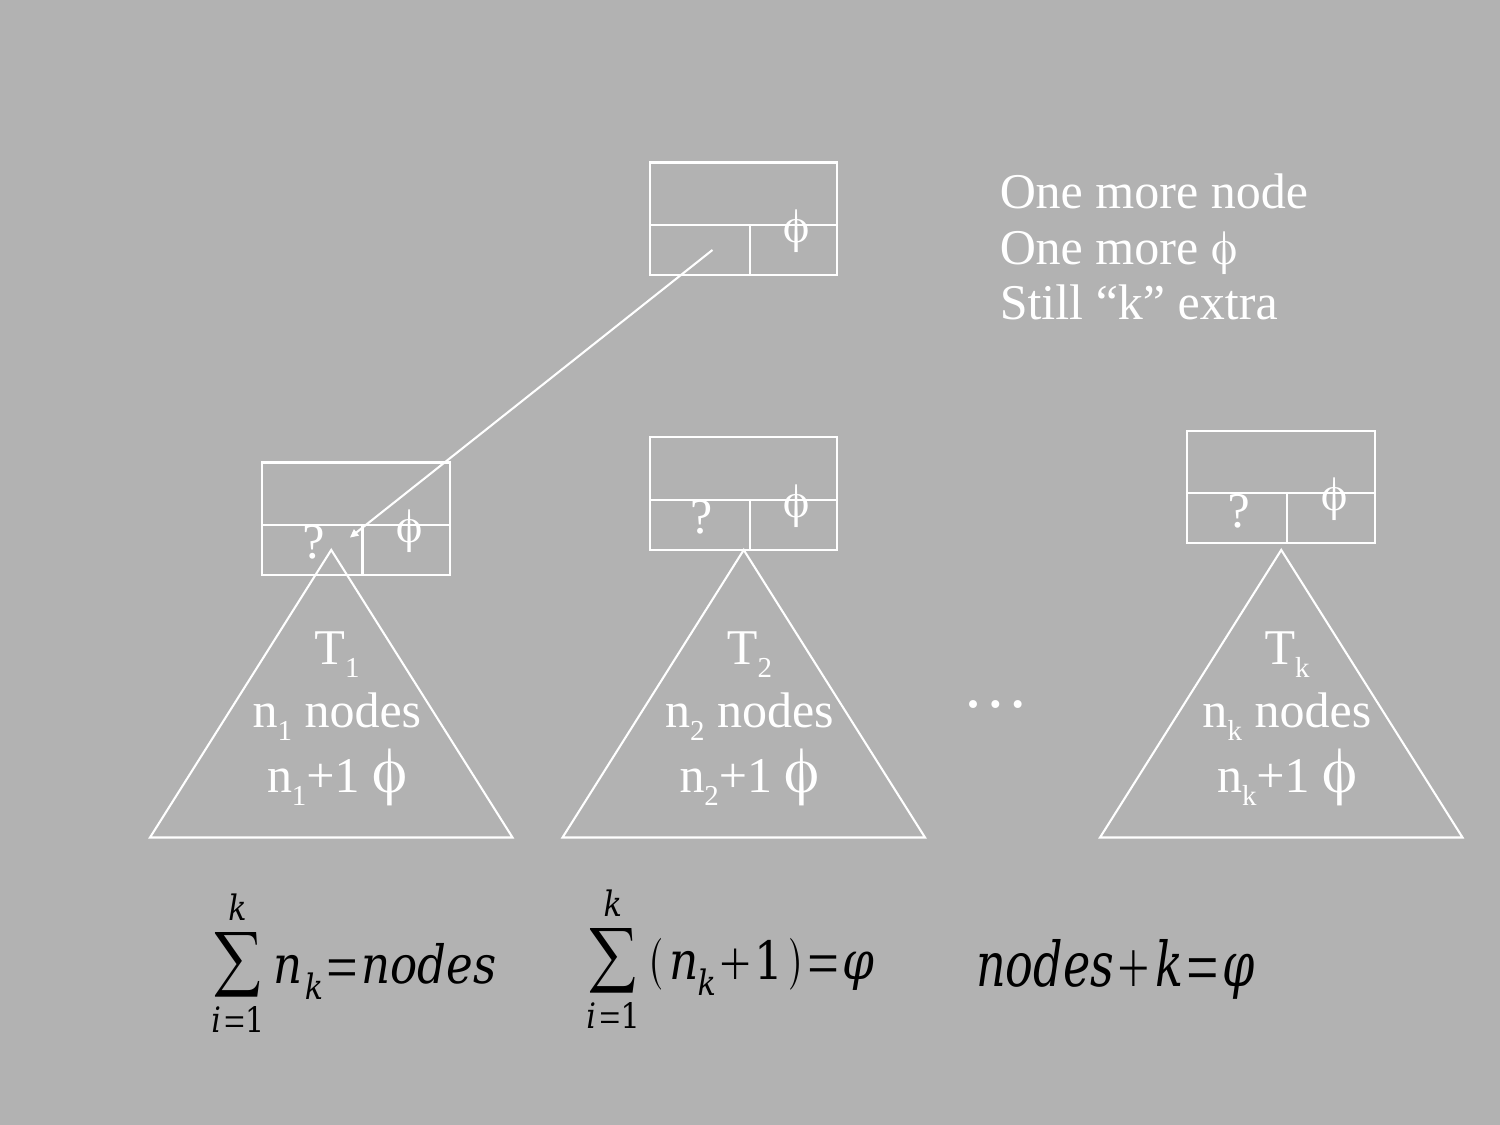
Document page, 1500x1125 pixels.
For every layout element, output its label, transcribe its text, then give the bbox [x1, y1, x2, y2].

text_box  [381, 499, 395, 510]
text_box  [769, 474, 825, 536]
text_box Tk nk nodes nk+1  [1187, 612, 1387, 820]
text_box … [947, 640, 1045, 731]
text_box  [769, 199, 825, 261]
text_box T2 n2 nodes n2+1  [650, 612, 849, 820]
chart [964, 928, 1273, 1001]
text_box  [381, 499, 438, 561]
text_box ? [287, 506, 340, 578]
text_box T1 n1 nodes n1+1  [237, 612, 437, 820]
text_box ? [675, 481, 728, 553]
text_box One more node One more  Still “k” extra [984, 156, 1324, 339]
chart [575, 883, 892, 1038]
chart [200, 887, 513, 1042]
text_box ? [1212, 474, 1265, 546]
text_box  [1306, 468, 1363, 530]
